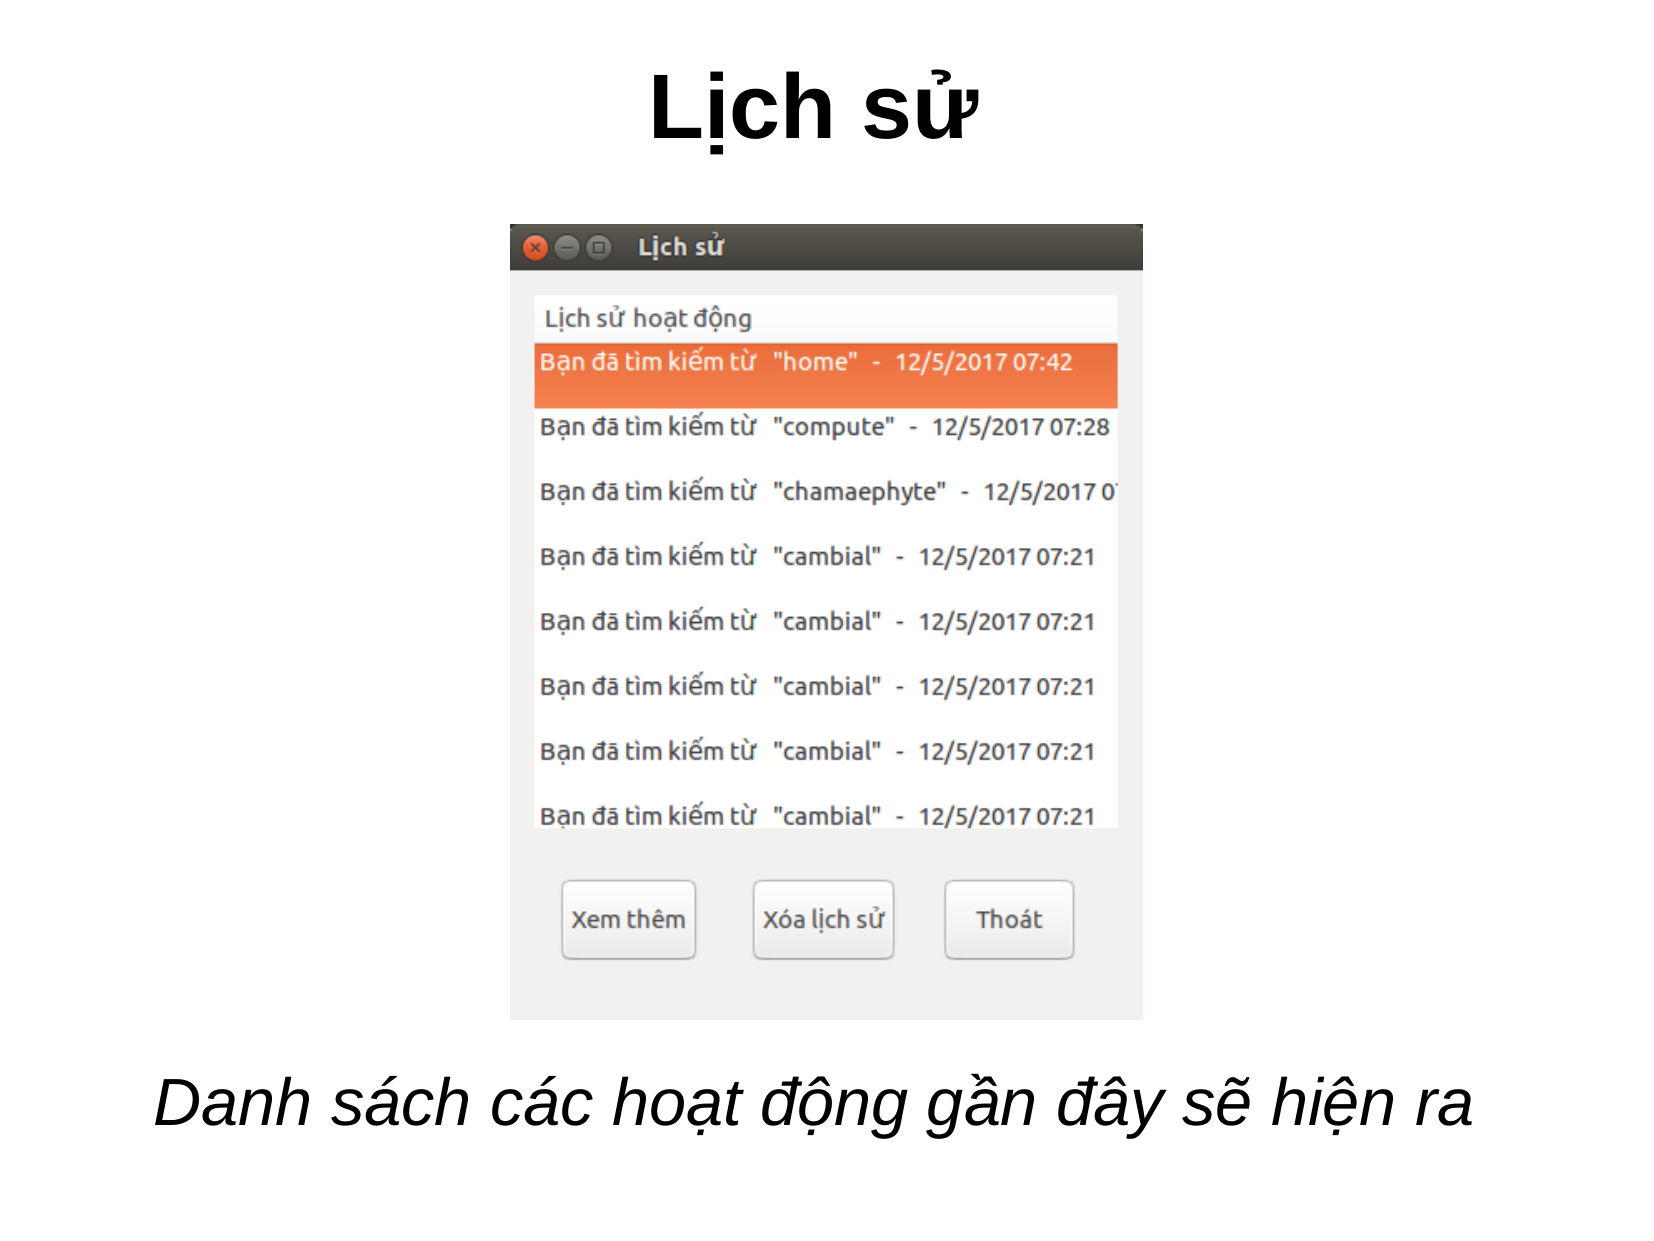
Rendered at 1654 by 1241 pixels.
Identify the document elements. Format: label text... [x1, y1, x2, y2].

list Danh sách các hoạt động gần đây sẽ hiện ra [82, 1065, 1571, 1199]
title Lịch sử [82, 49, 1571, 166]
picture [510, 224, 1143, 1021]
